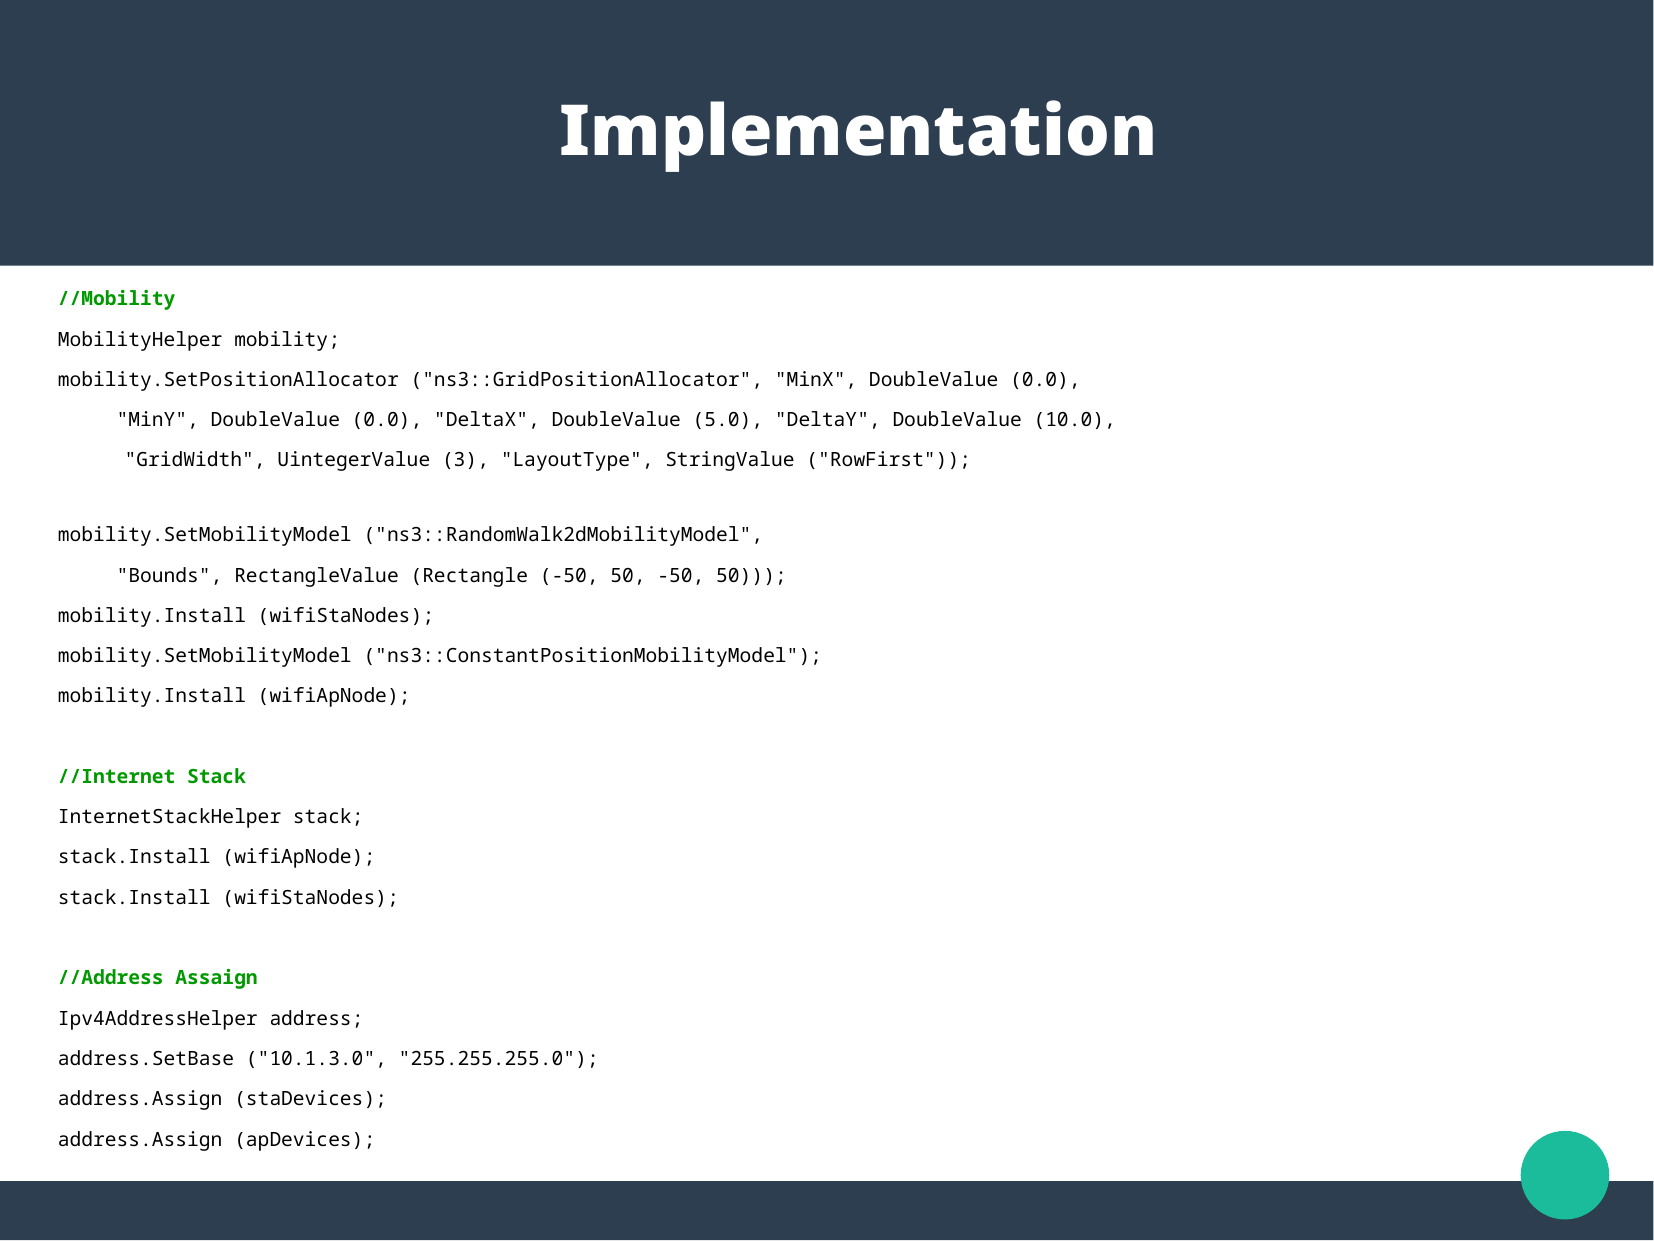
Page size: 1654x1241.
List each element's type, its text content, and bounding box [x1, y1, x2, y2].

list //Mobility MobilityHelper mobility; mobility.SetPositionAllocator ("ns3::GridPositionAllocator", "MinX", DoubleValue (0.0), "MinY", DoubleValue (0.0), "DeltaX", DoubleValue (5.0), "DeltaY", DoubleValue (10.0), "GridWidth", UintegerValue (3), "LayoutType", StringValue ("RowFirst")); mobility.SetMobilityModel ("ns3::RandomWalk2dMobilityModel", "Bounds", RectangleValue (Rectangle (-50, 50, -50, 50))); mobility.Install (wifiStaNodes); mobility.SetMobilityModel ("ns3::ConstantPositionMobilityModel"); mobility.Install (wifiApNode); //Internet Stack InternetStackHelper stack; stack.Install (wifiApNode); stack.Install (wifiStaNodes); //Address Assaign Ipv4AddressHelper address; address.SetBase ("10.1.3.0", "255.255.255.0"); address.Assign (staDevices); address.Assign (apDevices); [24, 284, 1654, 1171]
title Implementation [59, 49, 1595, 207]
